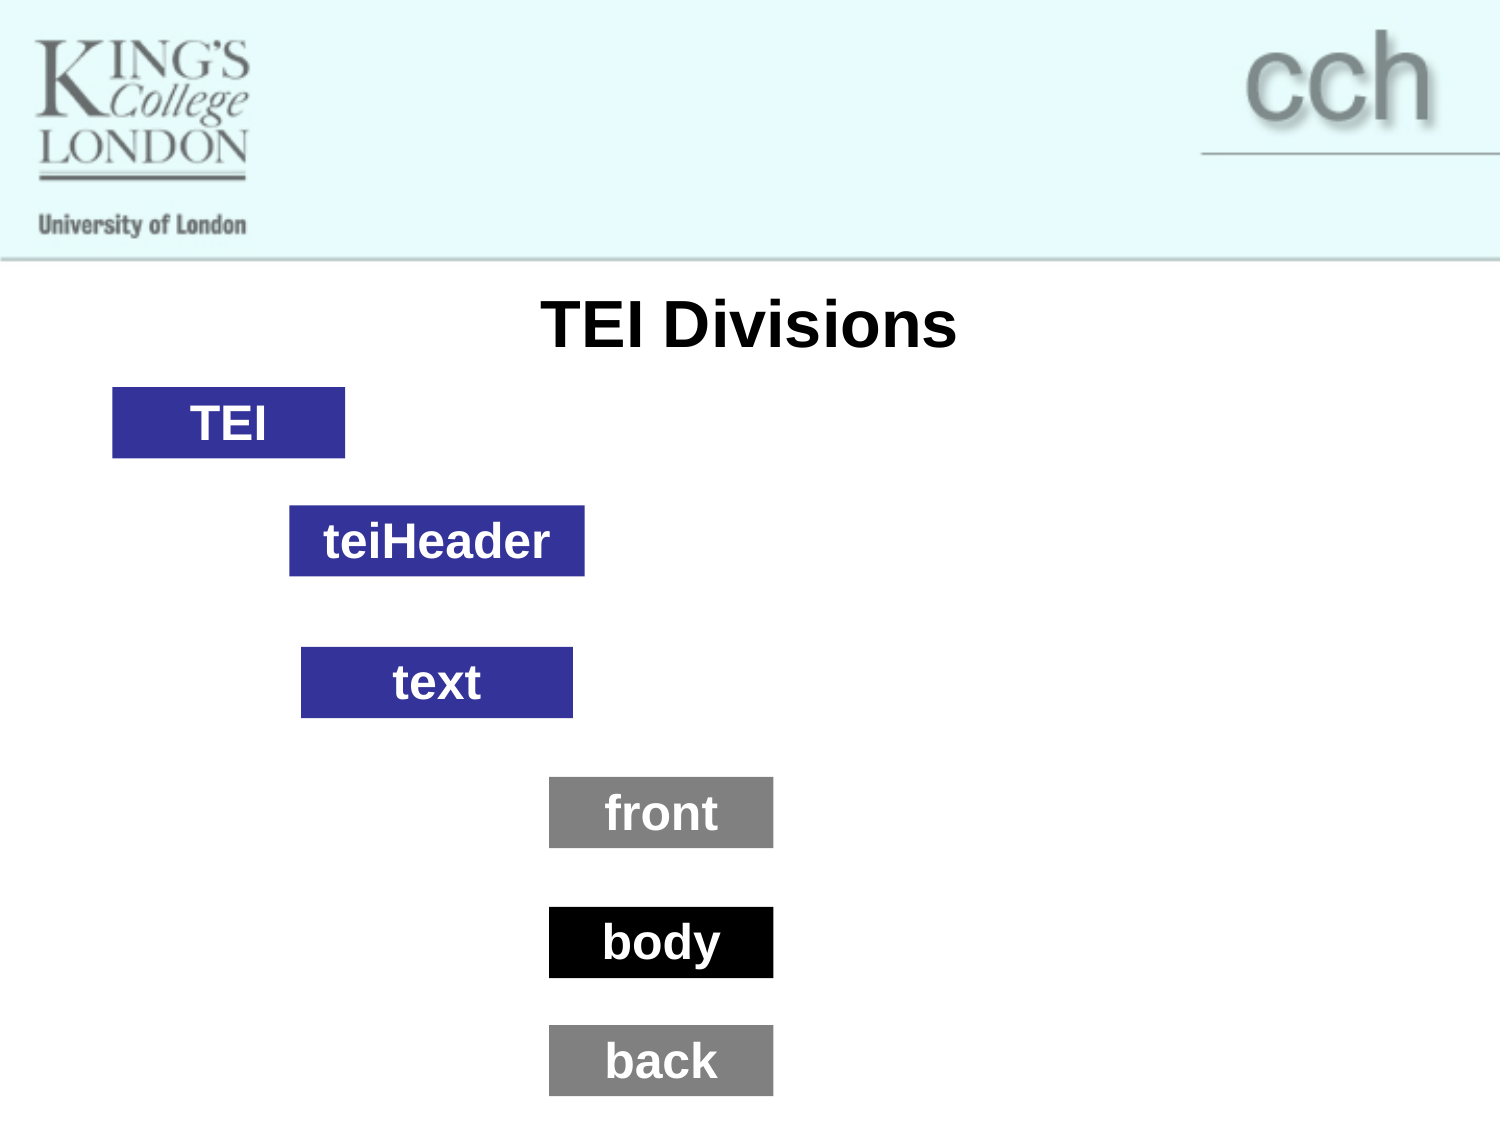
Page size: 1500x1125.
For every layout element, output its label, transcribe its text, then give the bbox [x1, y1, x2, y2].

text_box body [549, 906, 774, 979]
text_box text [301, 646, 573, 719]
picture [0, 0, 1500, 1125]
text_box teiHeader [289, 505, 585, 577]
text_box back [549, 1025, 774, 1097]
text_box TEI [112, 387, 346, 459]
text_box front [549, 776, 774, 849]
title TEI Divisions [112, 265, 1388, 384]
